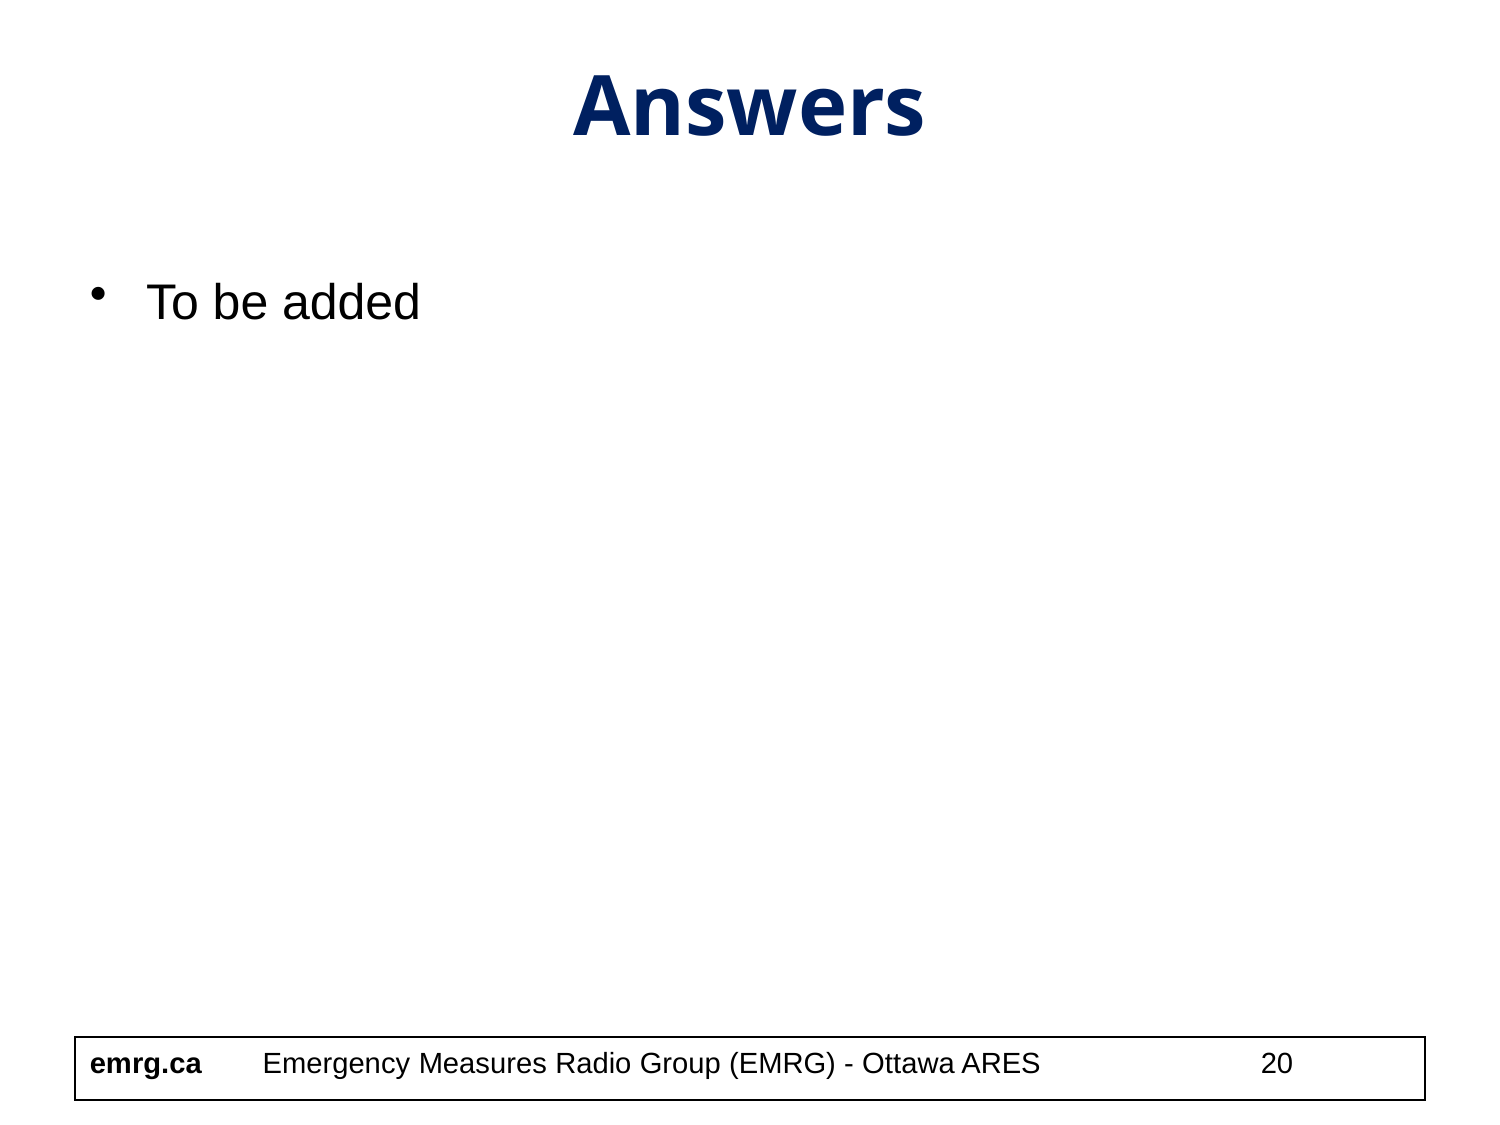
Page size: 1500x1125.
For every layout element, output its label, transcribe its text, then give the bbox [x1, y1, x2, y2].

footer Emergency Measures Radio Group (EMRG) - Ottawa ARES [247, 1037, 1238, 1103]
text_box Answers [74, 45, 1425, 233]
text_box To be added [74, 262, 1425, 1005]
slide_number <number> [1246, 1037, 1425, 1103]
